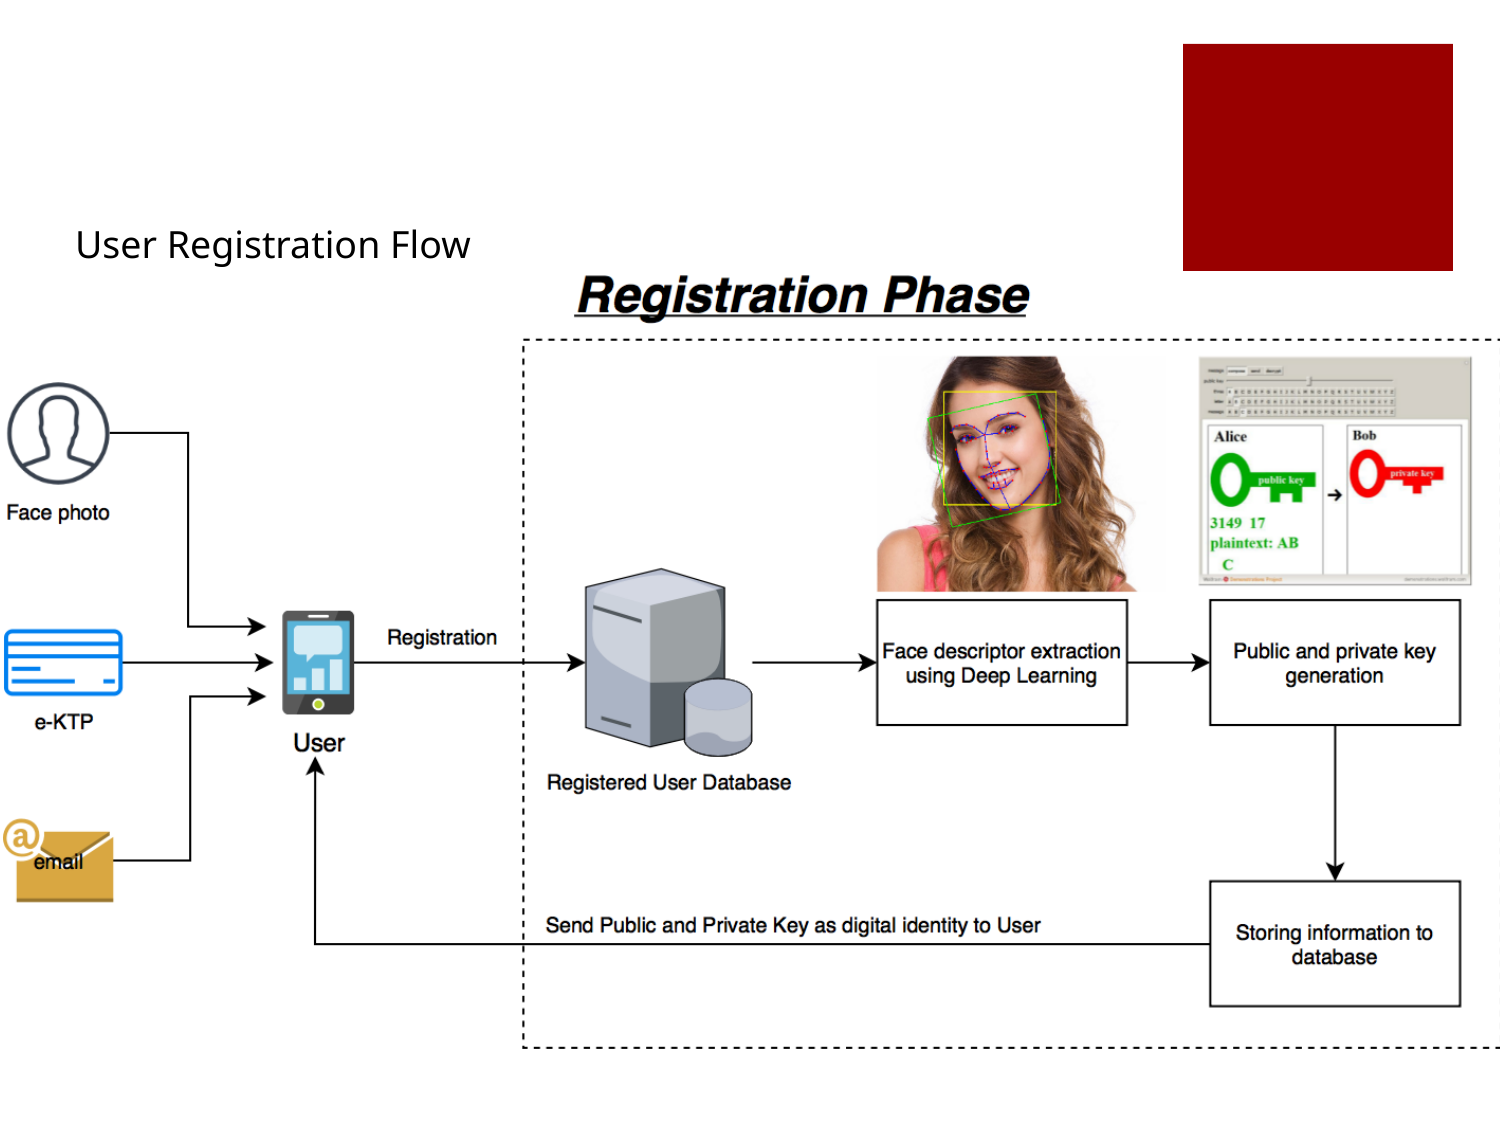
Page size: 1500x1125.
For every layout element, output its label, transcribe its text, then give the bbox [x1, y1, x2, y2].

picture [3, 271, 1500, 1050]
title User Registration Flow [75, 149, 1143, 271]
